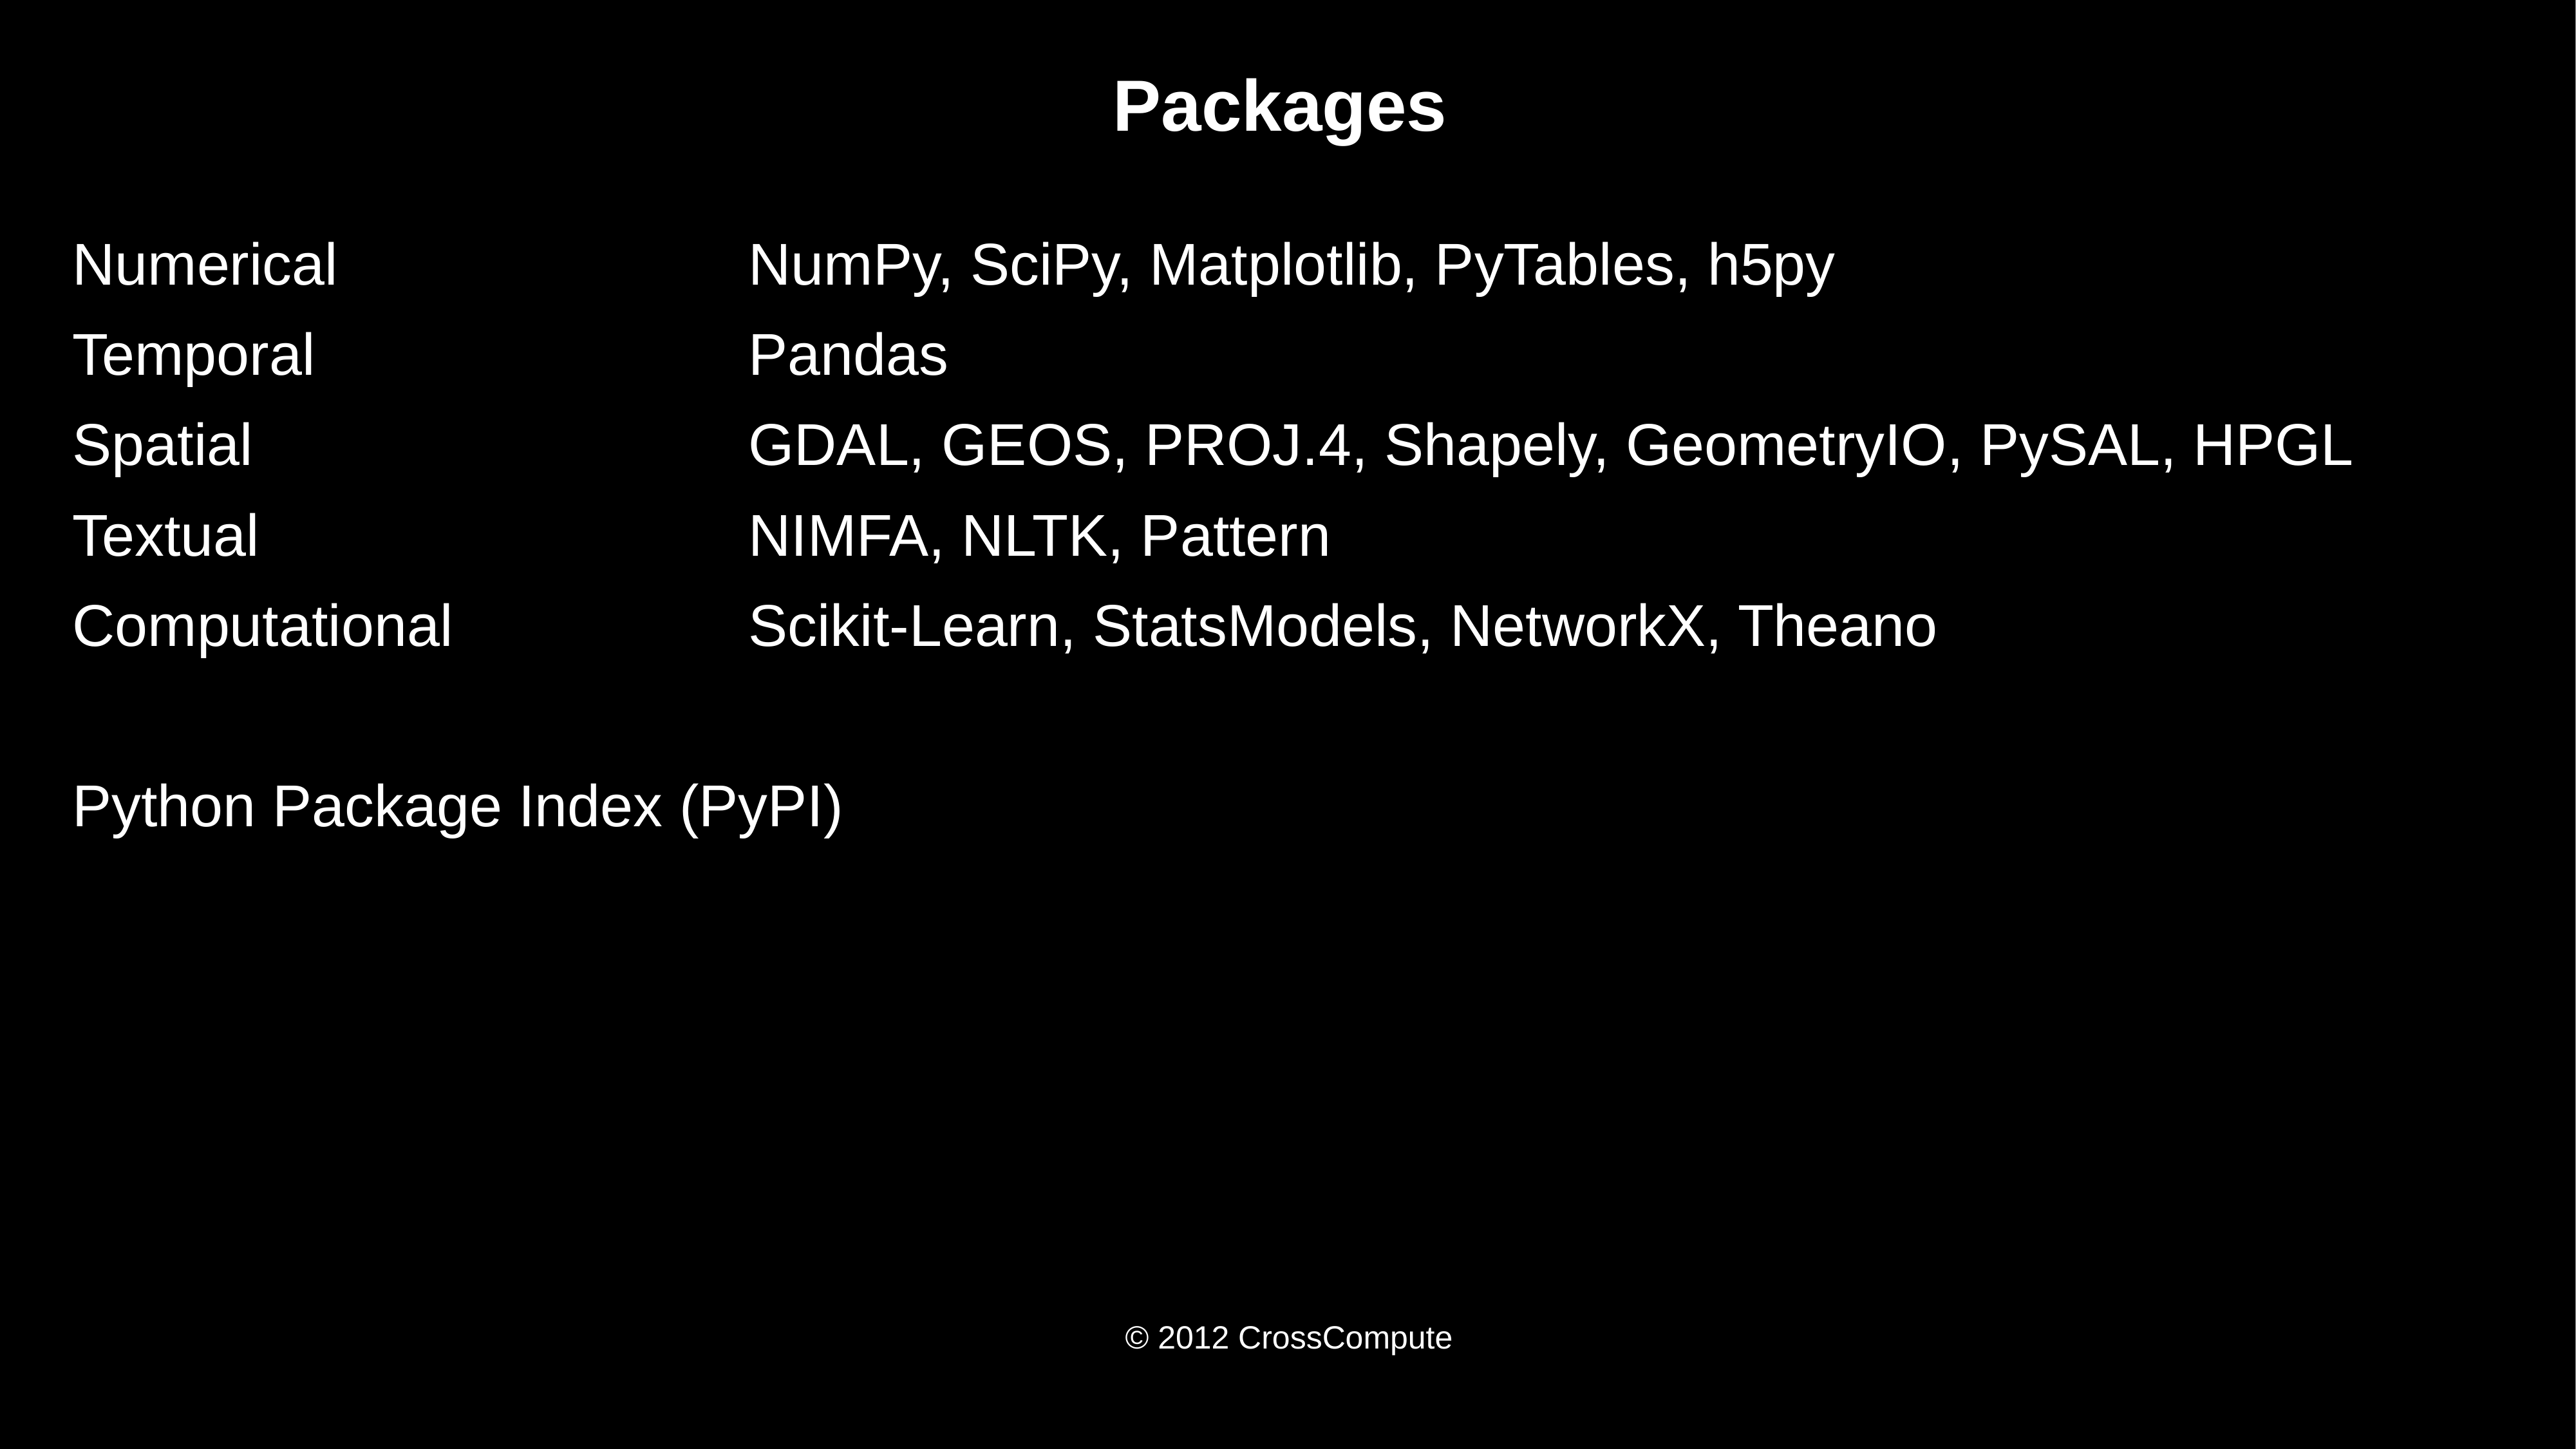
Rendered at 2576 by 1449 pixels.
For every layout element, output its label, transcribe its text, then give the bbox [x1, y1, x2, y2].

list Numerical NumPy, SciPy, Matplotlib, PyTables, h5py Temporal Pandas Spatial GDAL, GEOS, PROJ.4, Shapely, GeometryIO, PySAL, HPGL Textual NIMFA, NLTK, Pattern Computational Scikit-Learn, StatsModels, NetworkX, Theano Python Package Index (PyPI) [72, 231, 2488, 1073]
title Packages [72, 19, 2488, 193]
